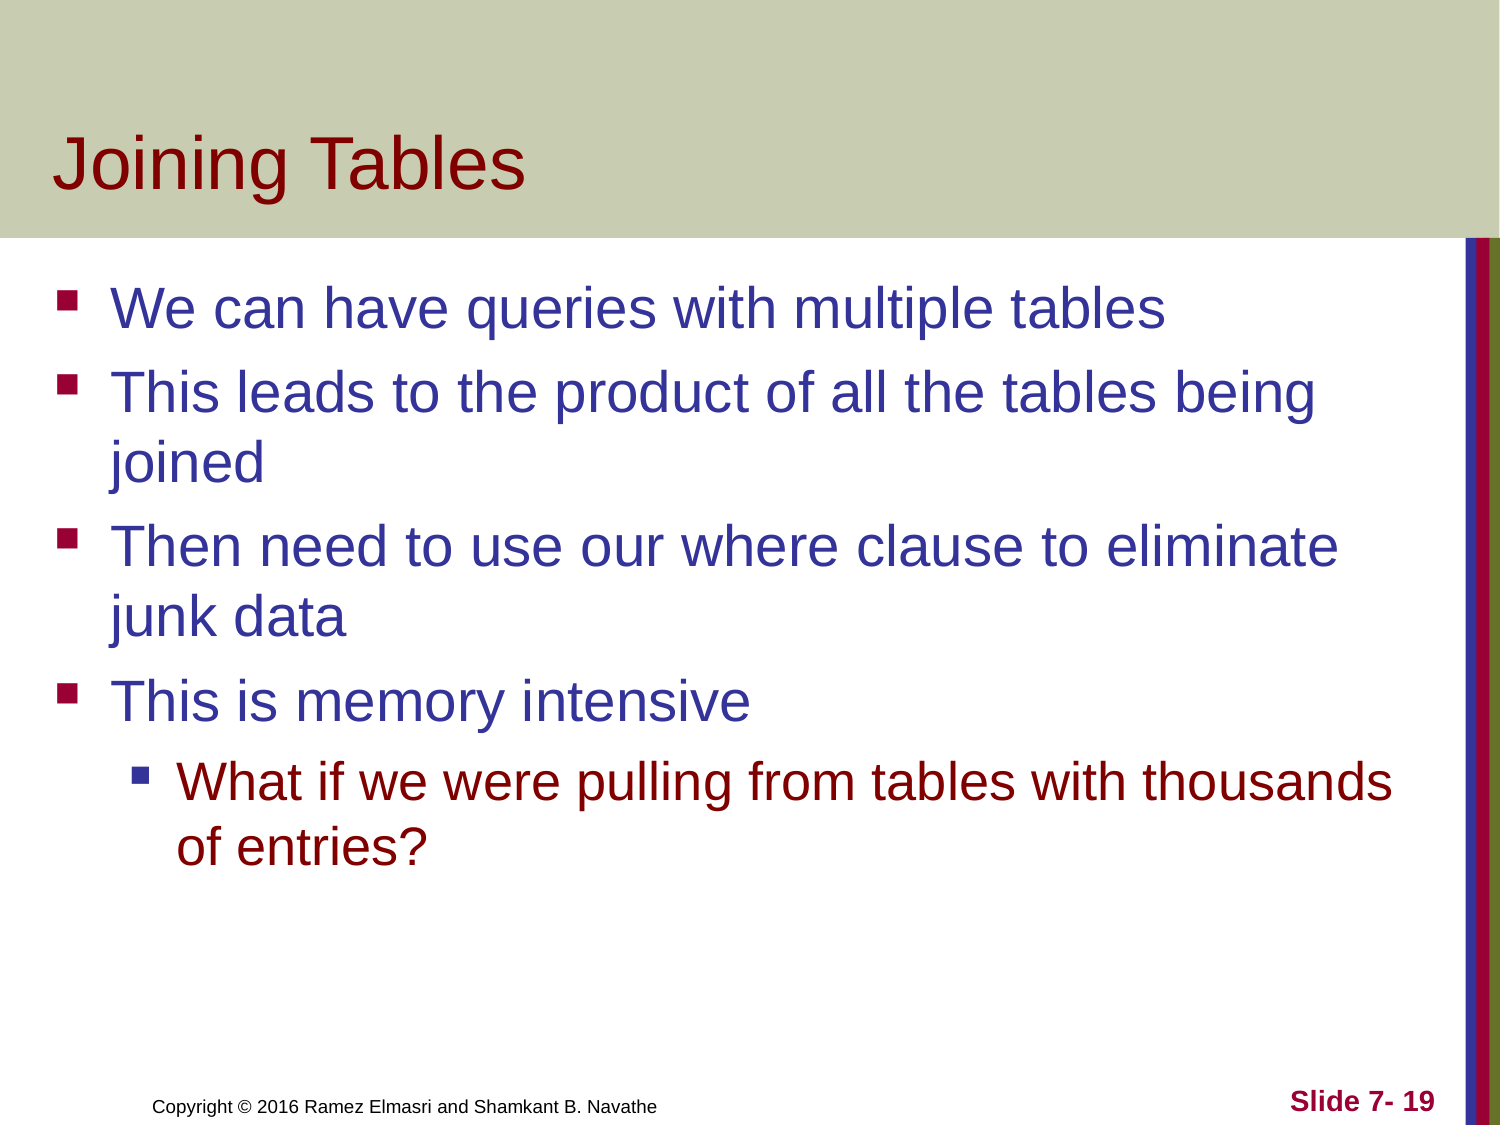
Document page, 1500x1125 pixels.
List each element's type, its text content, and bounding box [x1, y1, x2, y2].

title Joining Tables [37, 49, 1317, 213]
text_box Slide 7- <number> [1137, 1050, 1450, 1125]
list We can have queries with multiple tables This leads to the product of all the tables being joined Then need to use our where clause to eliminate junk data This is memory intensive What if we were pulling from tables with thousands of entries? [39, 262, 1400, 1013]
